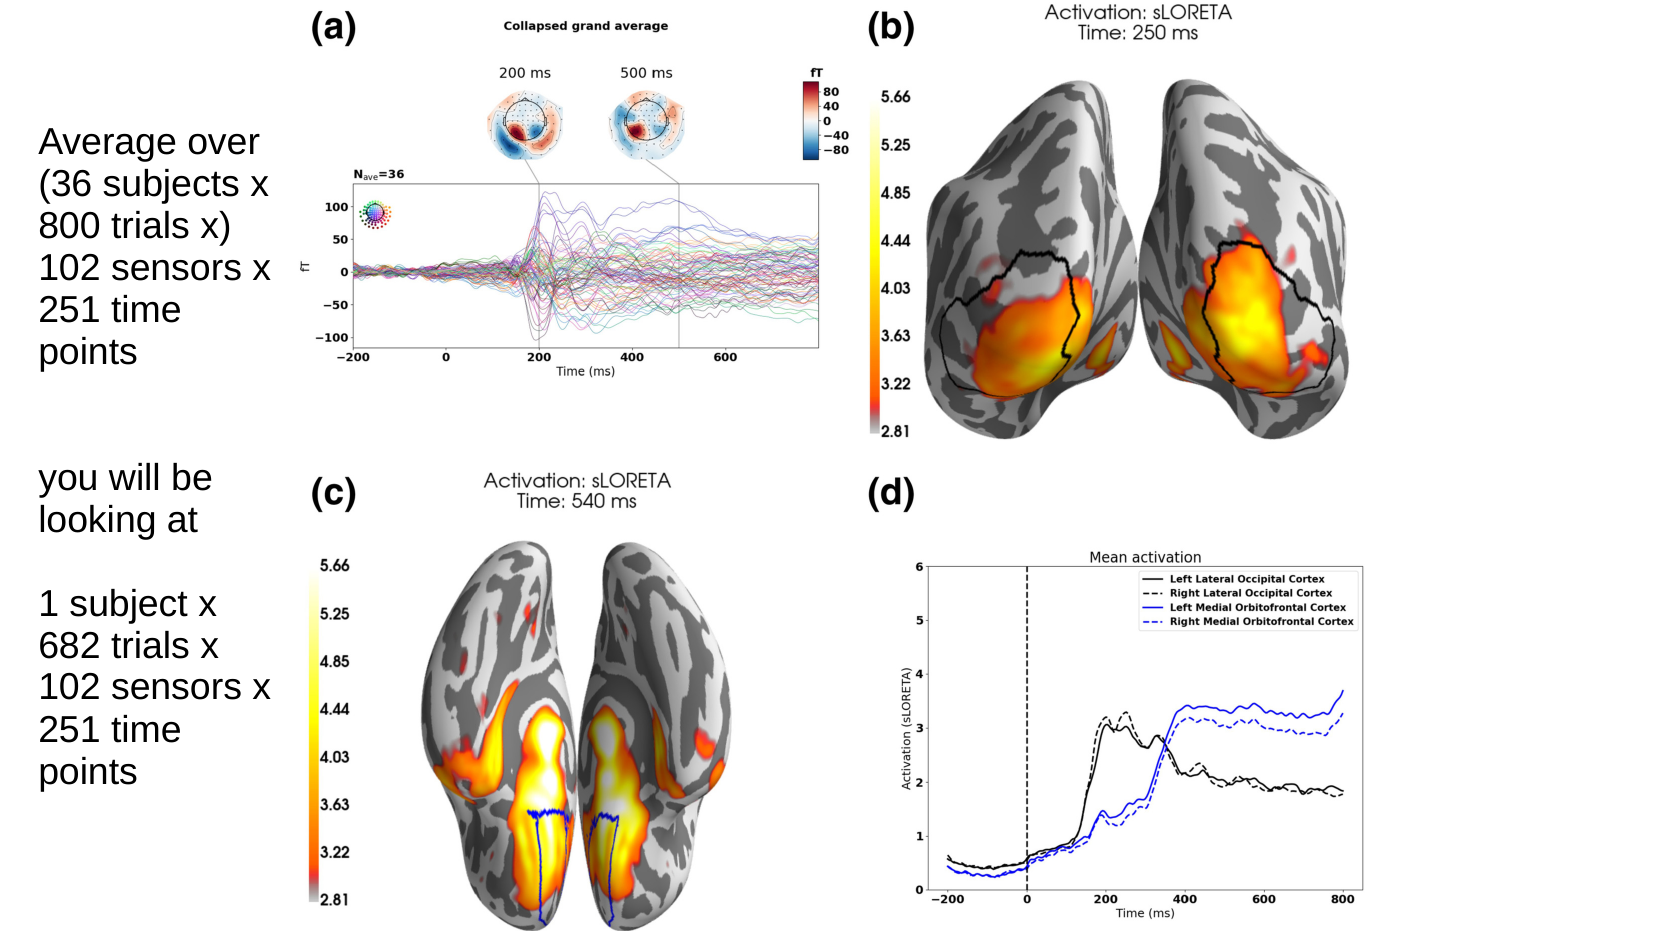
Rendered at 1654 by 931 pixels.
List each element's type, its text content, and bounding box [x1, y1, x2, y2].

text_box Average over (36 subjects x 800 trials x) 102 sensors x 251 time points you will be looking at 1 subject x 682 trials x 102 sensors x 251 time points [23, 70, 299, 800]
picture [298, 2, 1365, 931]
